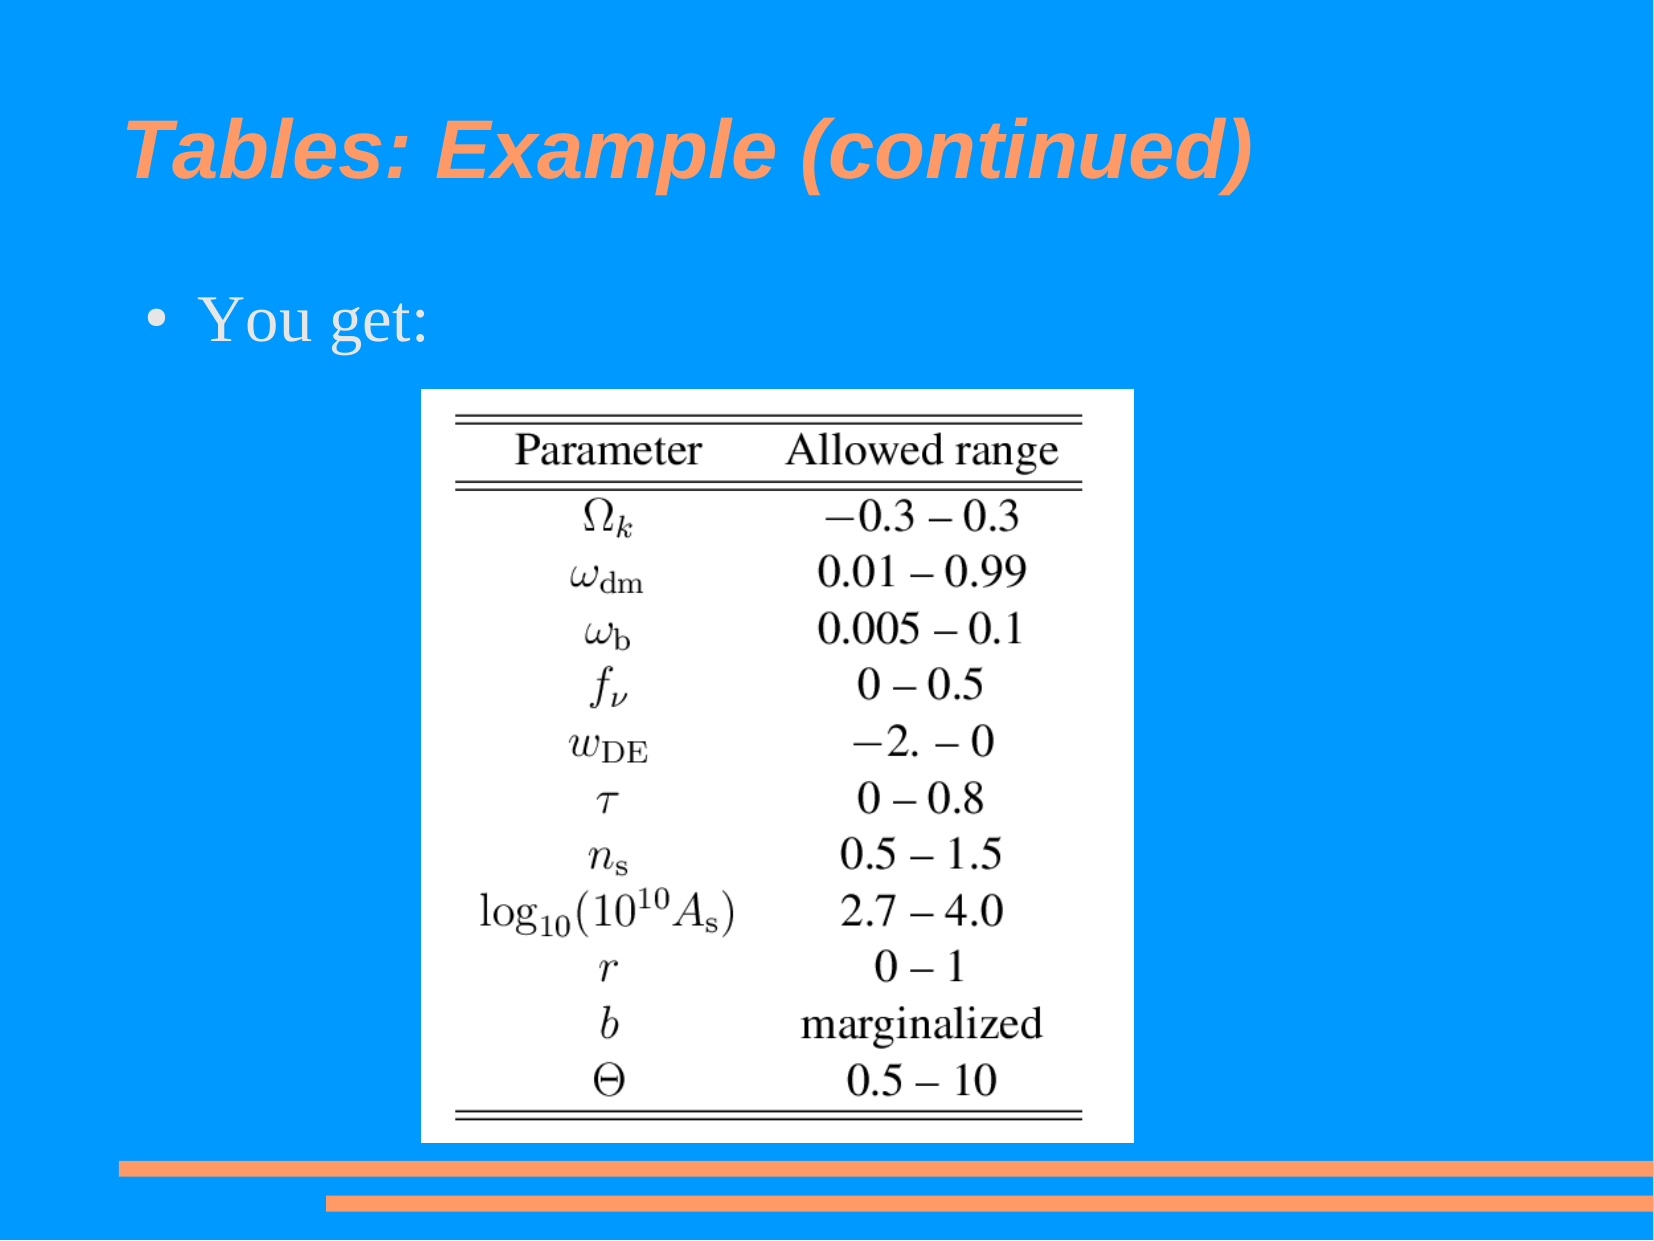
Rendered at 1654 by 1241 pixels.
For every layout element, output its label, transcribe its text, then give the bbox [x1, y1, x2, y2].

picture [421, 389, 1134, 1143]
title Tables: Example (continued) [121, 46, 1534, 254]
list You get: [126, 282, 1303, 371]
